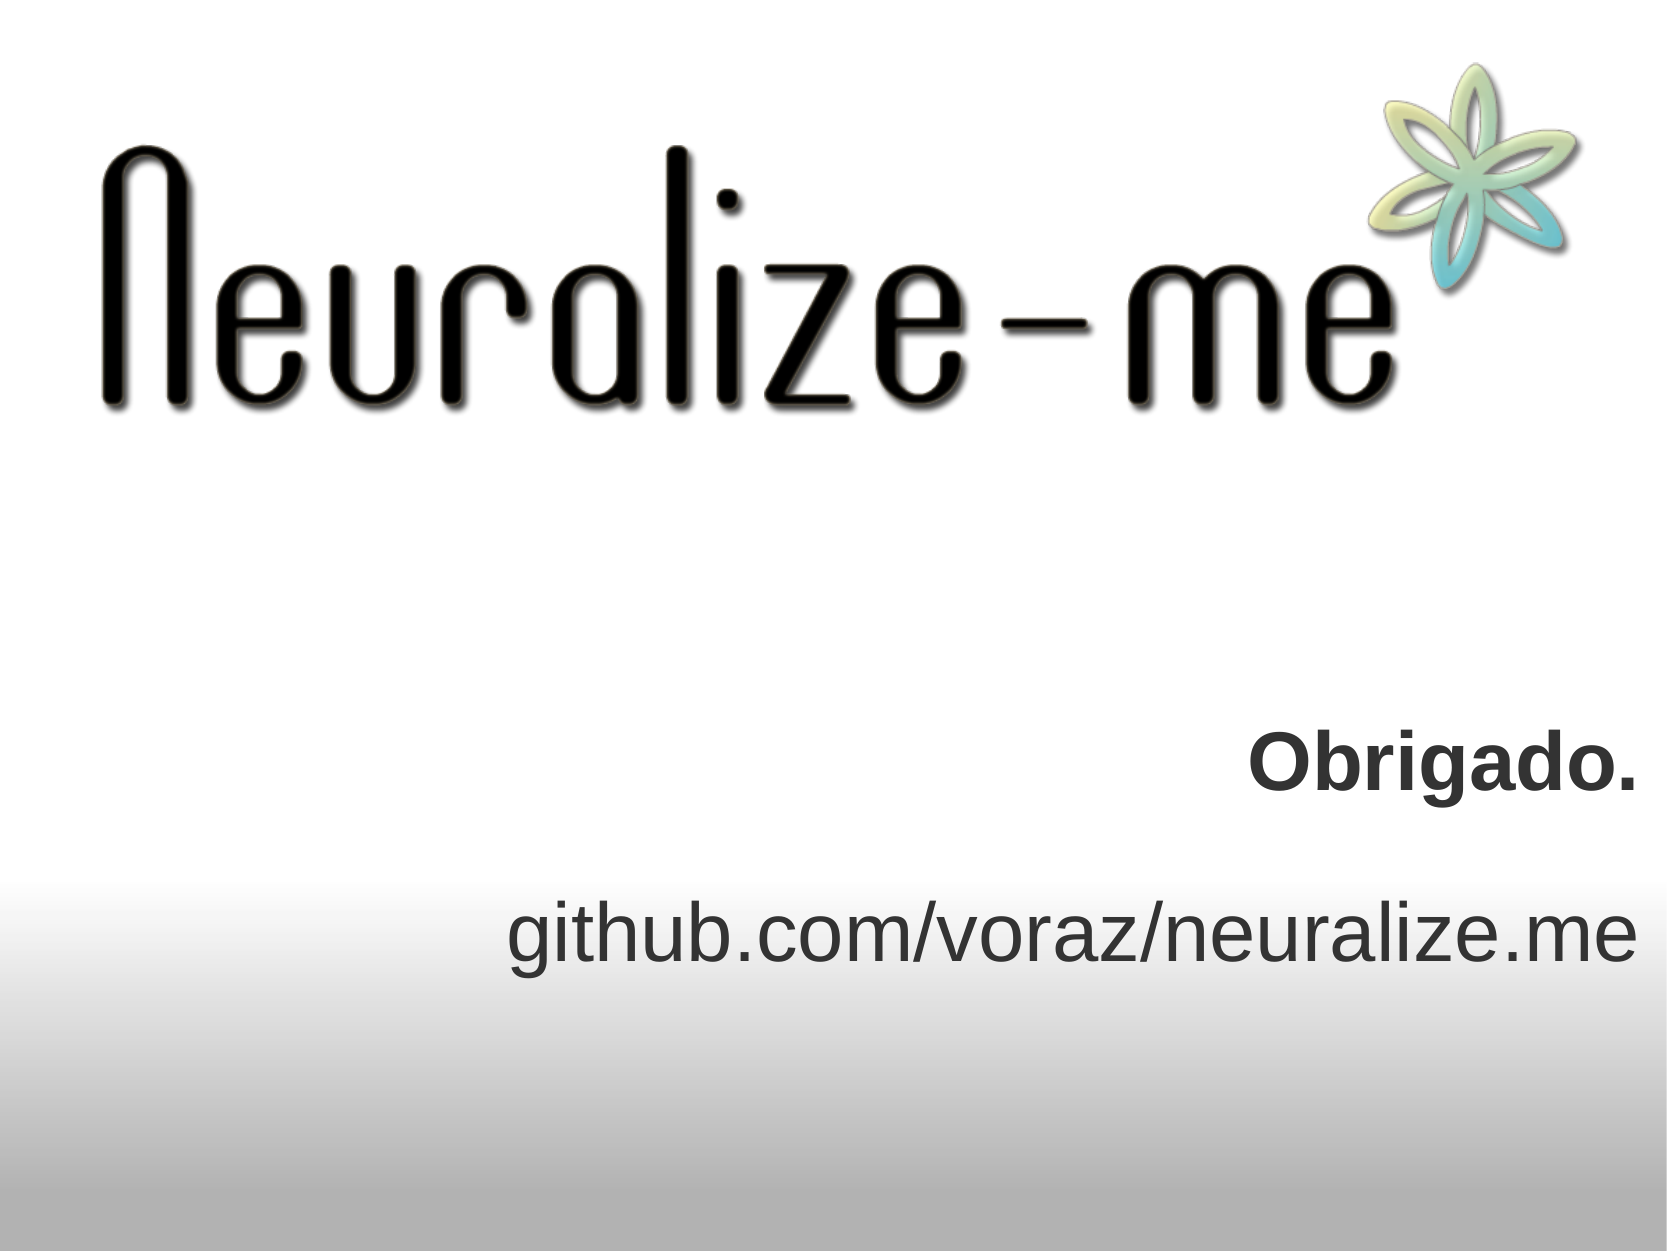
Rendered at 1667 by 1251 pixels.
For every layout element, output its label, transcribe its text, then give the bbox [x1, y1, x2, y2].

title Obrigado. github.com/voraz/neuralize.me [23, 714, 1641, 1184]
picture [0, 0, 1667, 1251]
